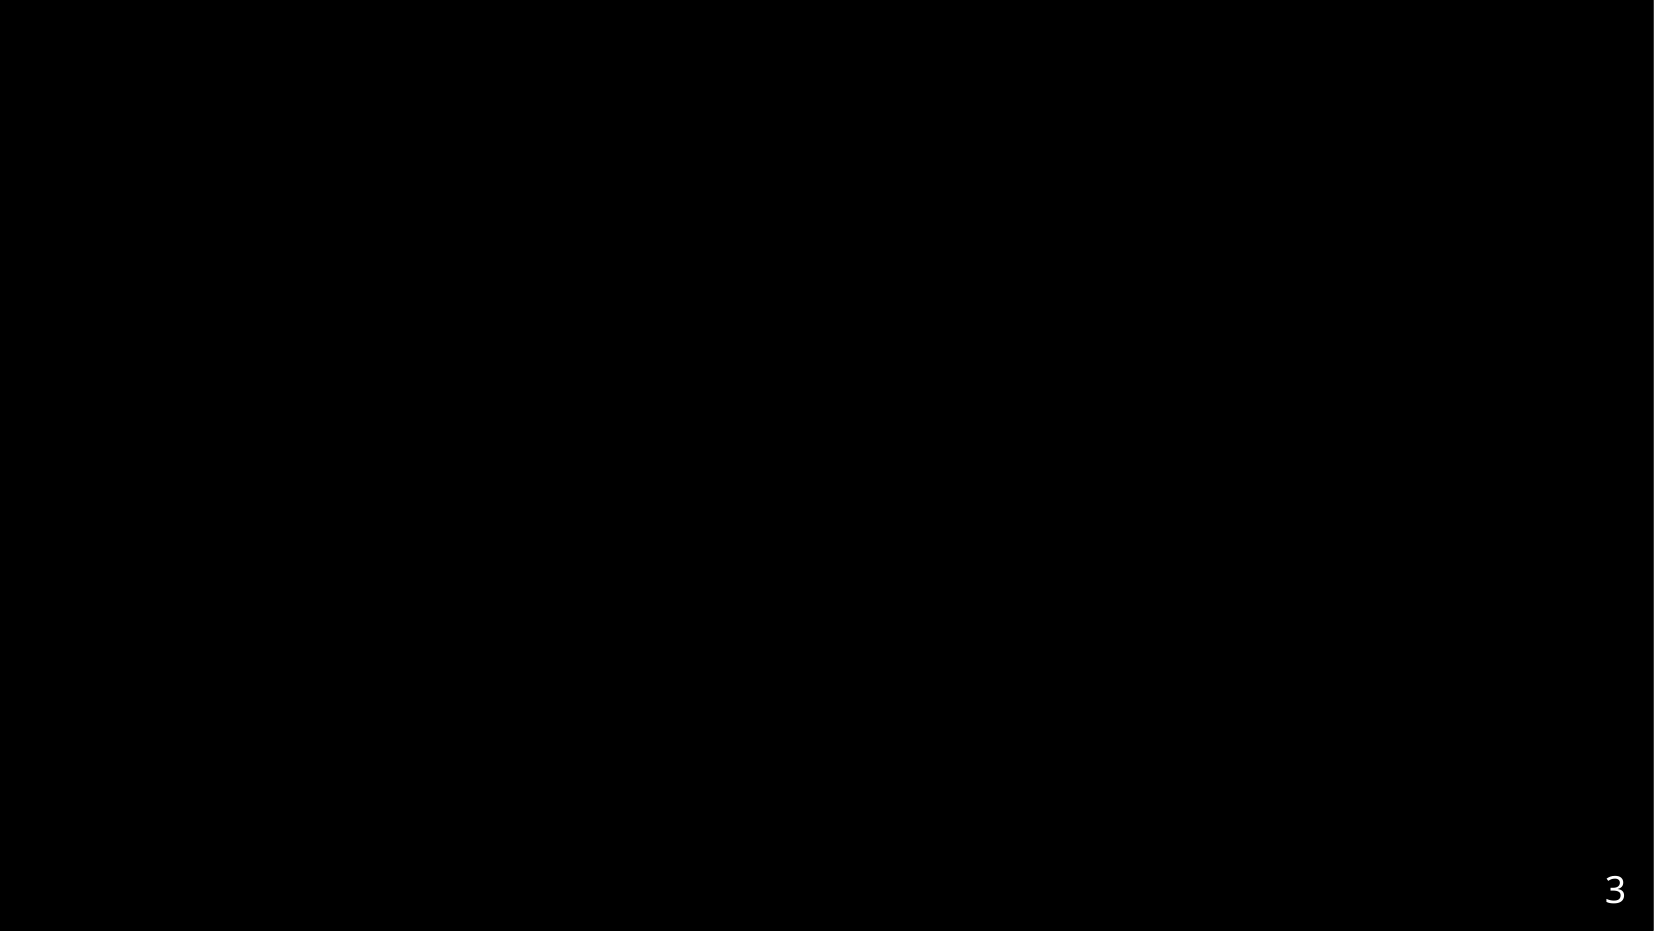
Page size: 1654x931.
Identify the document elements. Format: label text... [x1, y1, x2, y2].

text_box <number> [1433, 856, 1635, 927]
